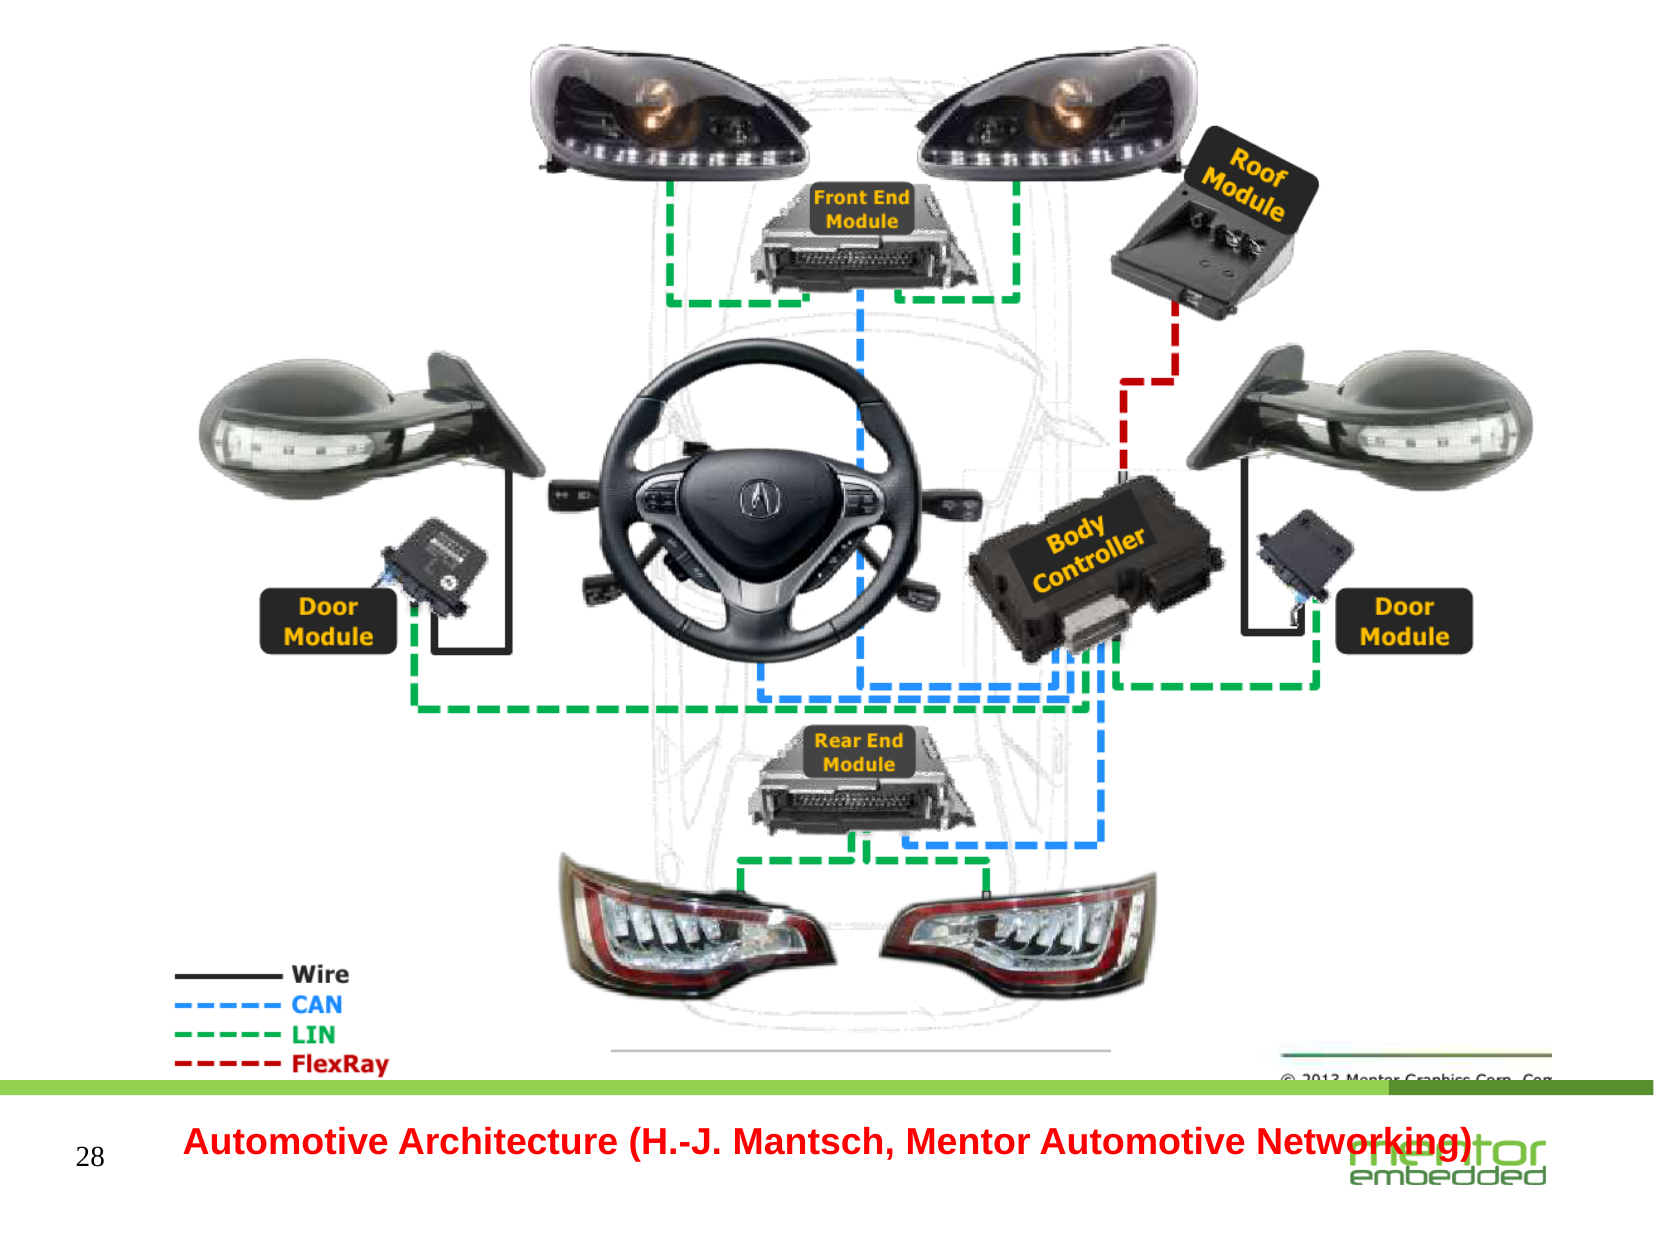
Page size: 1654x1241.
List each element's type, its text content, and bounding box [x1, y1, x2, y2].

picture [165, 29, 1552, 1081]
text_box Automotive Architecture (H.-J. Mantsch, Mentor Automotive Networking) [167, 1113, 1486, 1171]
picture [1350, 1134, 1546, 1185]
